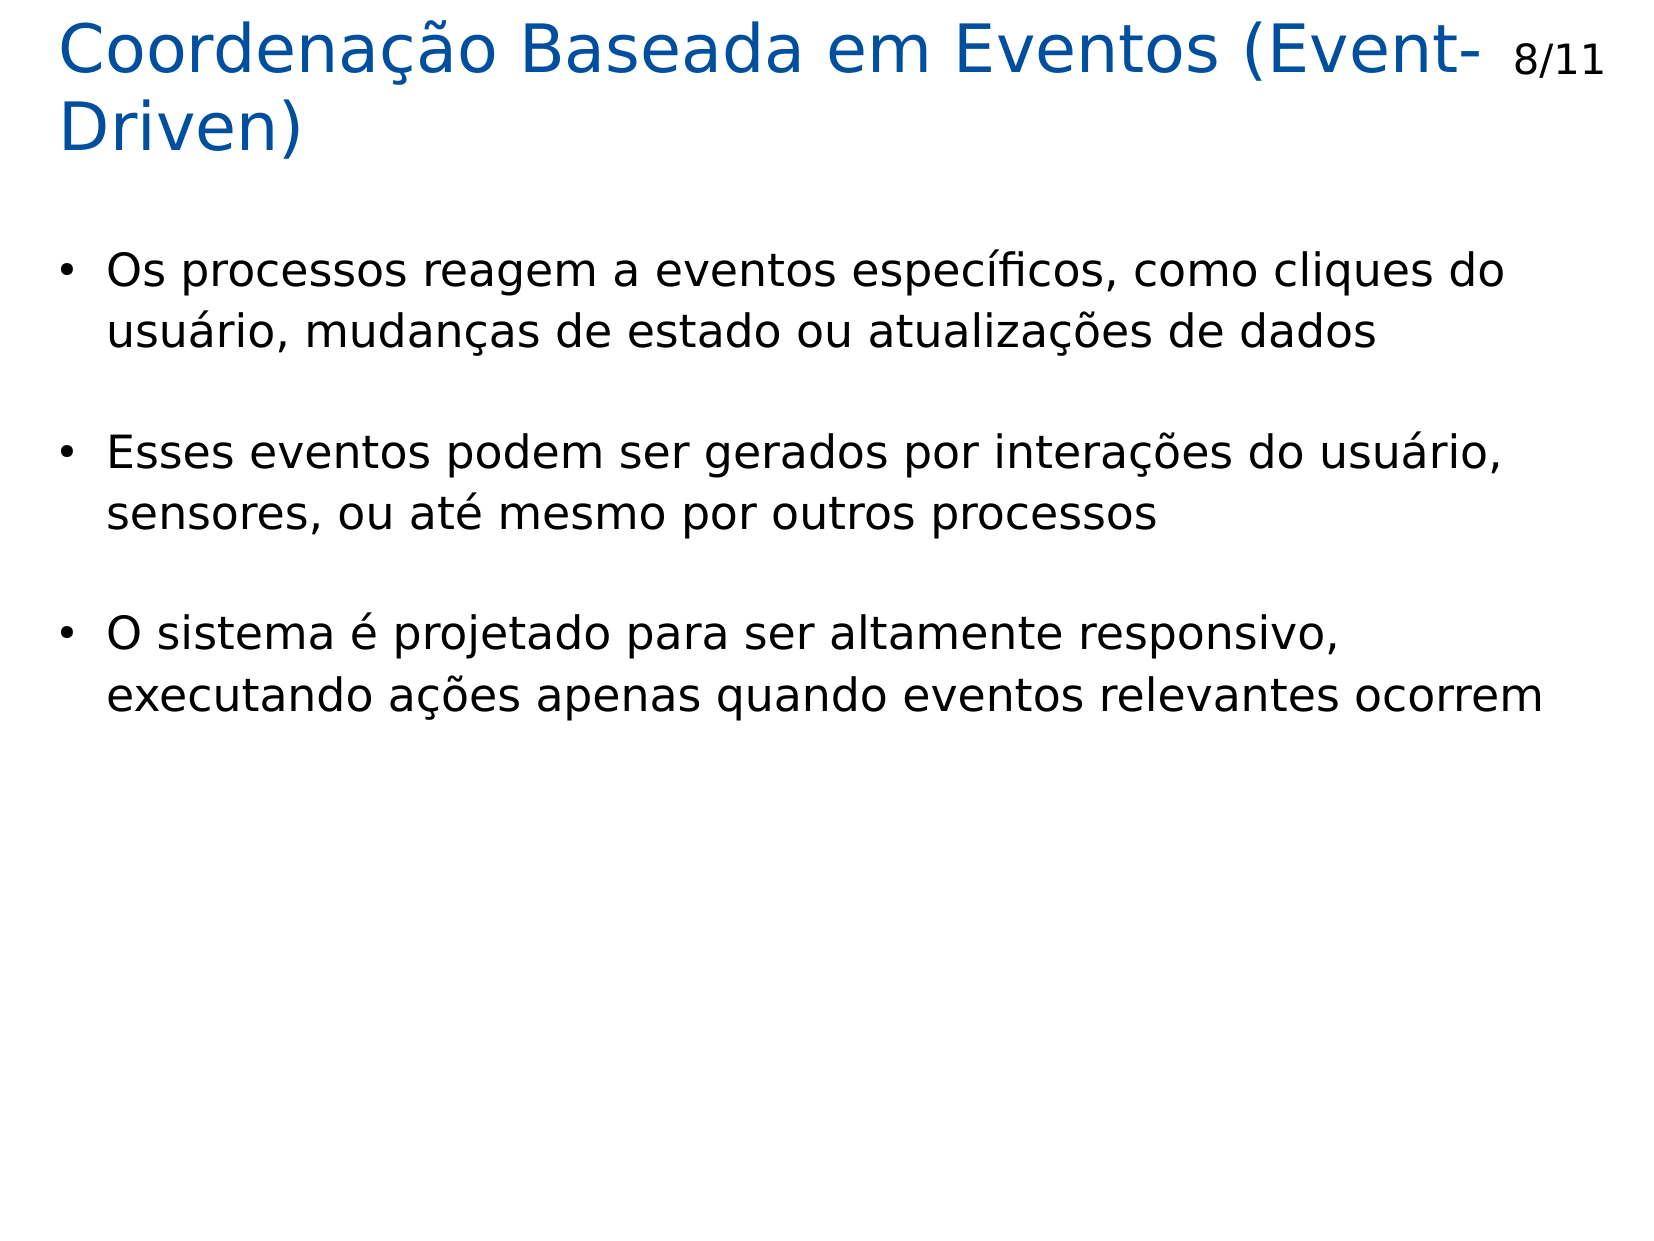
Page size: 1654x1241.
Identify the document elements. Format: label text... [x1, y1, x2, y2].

title Coordenação Baseada em Eventos (Event-Driven) [59, 10, 1506, 167]
list Os processos reagem a eventos específicos, como cliques do usuário, mudanças de estado ou atualizações de dados Esses eventos podem ser gerados por interações do usuário, sensores, ou até mesmo por outros processos O sistema é projetado para ser altamente responsivo, executando ações apenas quando eventos relevantes ocorrem [59, 236, 1595, 1211]
